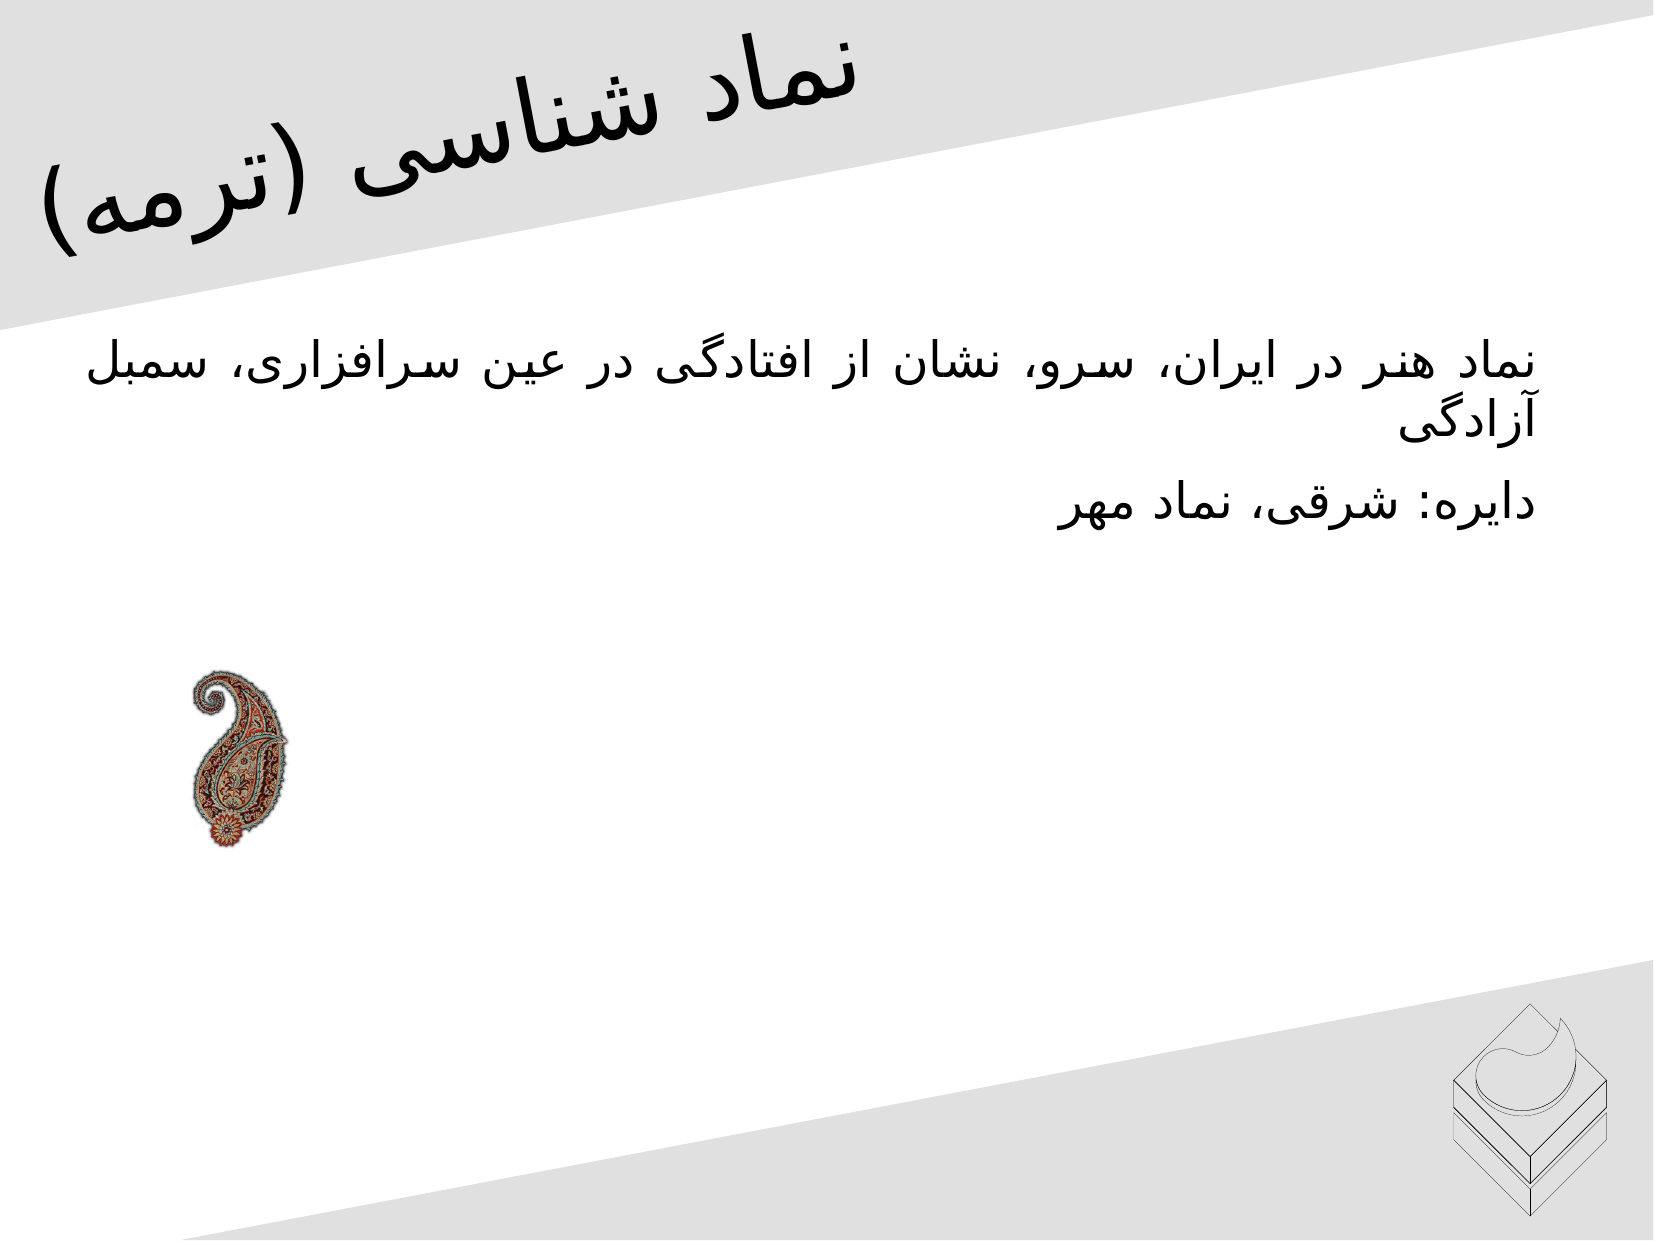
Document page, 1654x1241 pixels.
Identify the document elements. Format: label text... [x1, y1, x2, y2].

picture [189, 669, 290, 851]
list نماد هنر در ایران، سرو، نشان از افتادگی در عین سرافزاری، سمبل آزادگی دایره: شرقی، نماد مهر [82, 331, 1538, 1051]
title نماد شناسی (ترمه) [16, 0, 1518, 315]
